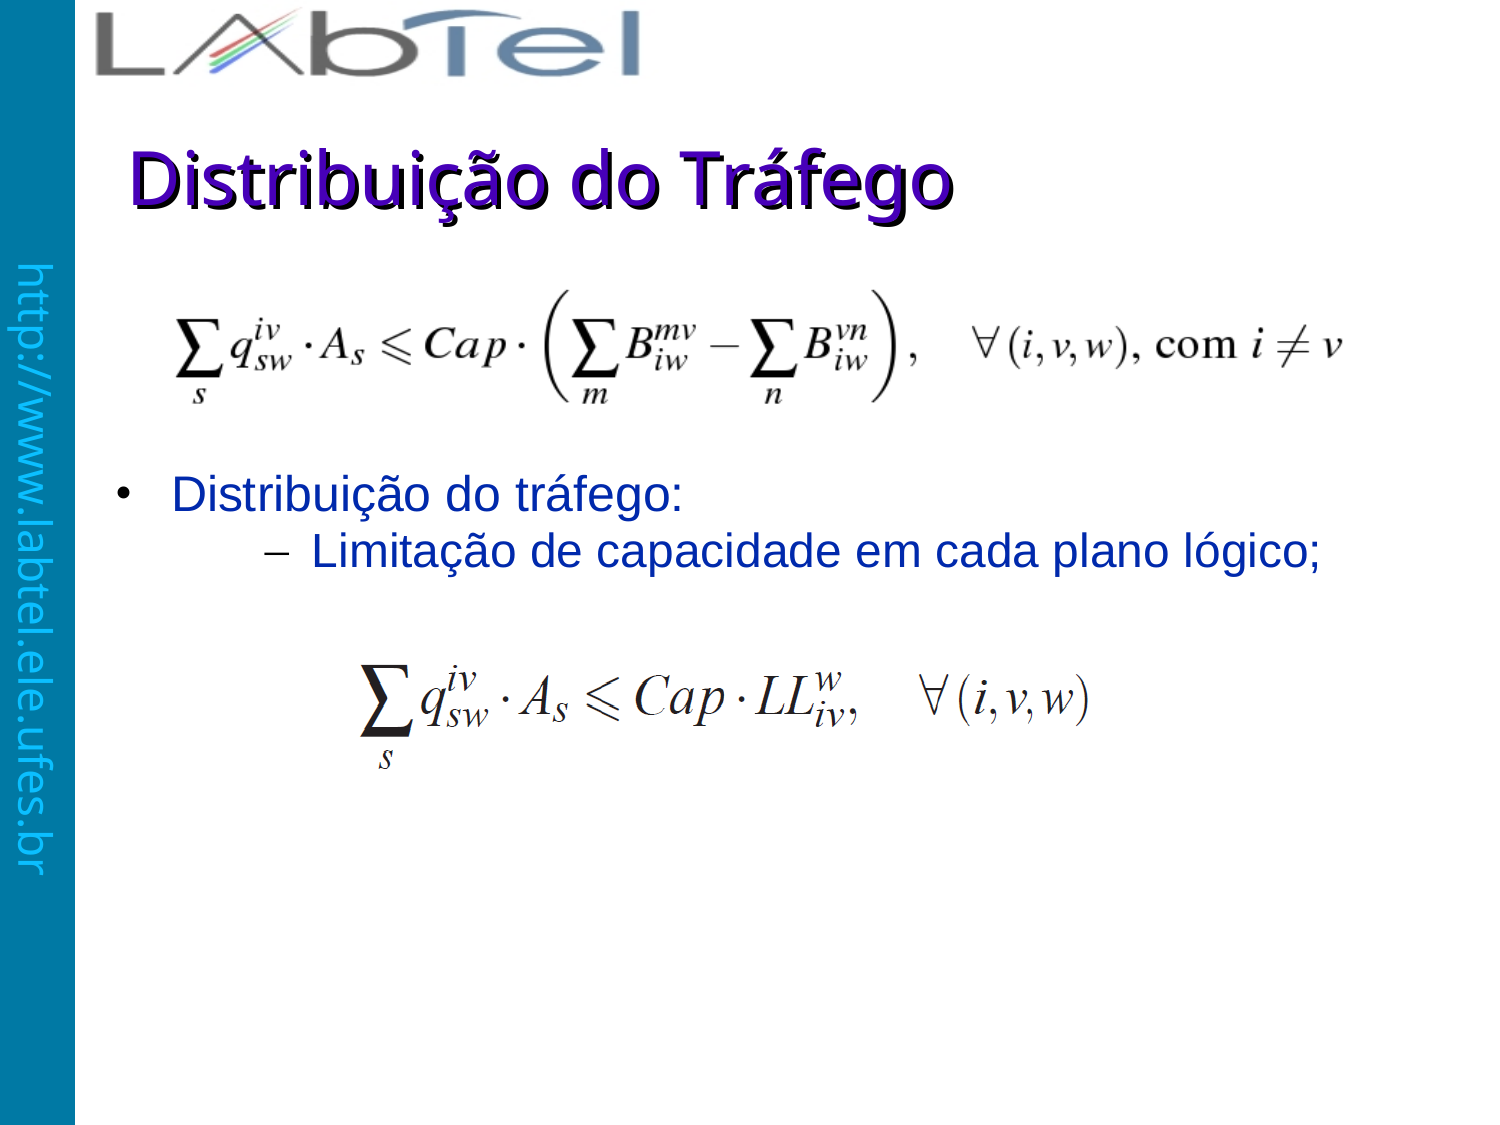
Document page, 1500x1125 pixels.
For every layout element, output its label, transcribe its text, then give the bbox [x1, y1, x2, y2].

picture [76, 0, 675, 88]
list Distribuição do tráfego: Limitação de capacidade em cada plano lógico; [99, 452, 1460, 980]
picture [162, 279, 1361, 415]
title Distribuição do Tráfego [111, 77, 1472, 275]
picture [357, 661, 1090, 776]
